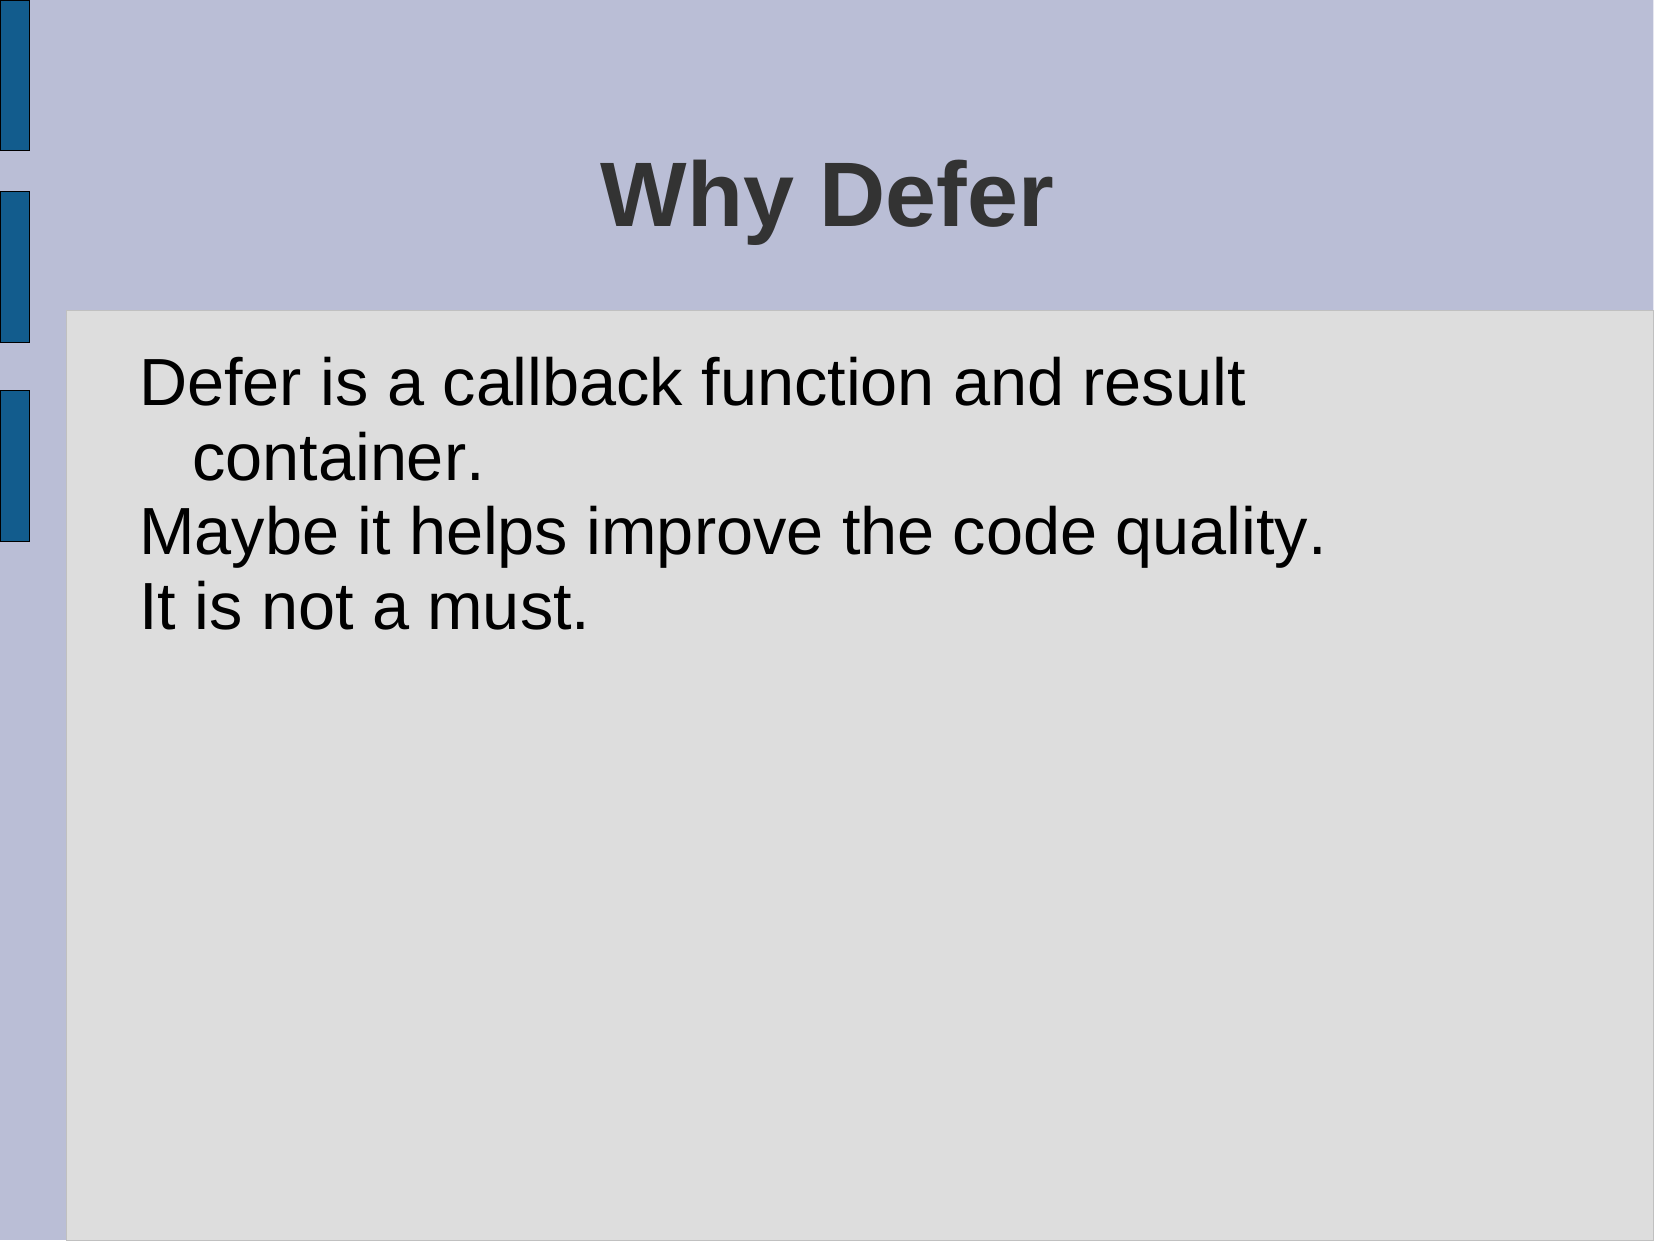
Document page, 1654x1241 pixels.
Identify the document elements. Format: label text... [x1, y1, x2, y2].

title Why Defer [121, 98, 1534, 291]
list Defer is a callback function and result container. Maybe it helps improve the code quality. It is not a must. [121, 344, 1534, 1112]
